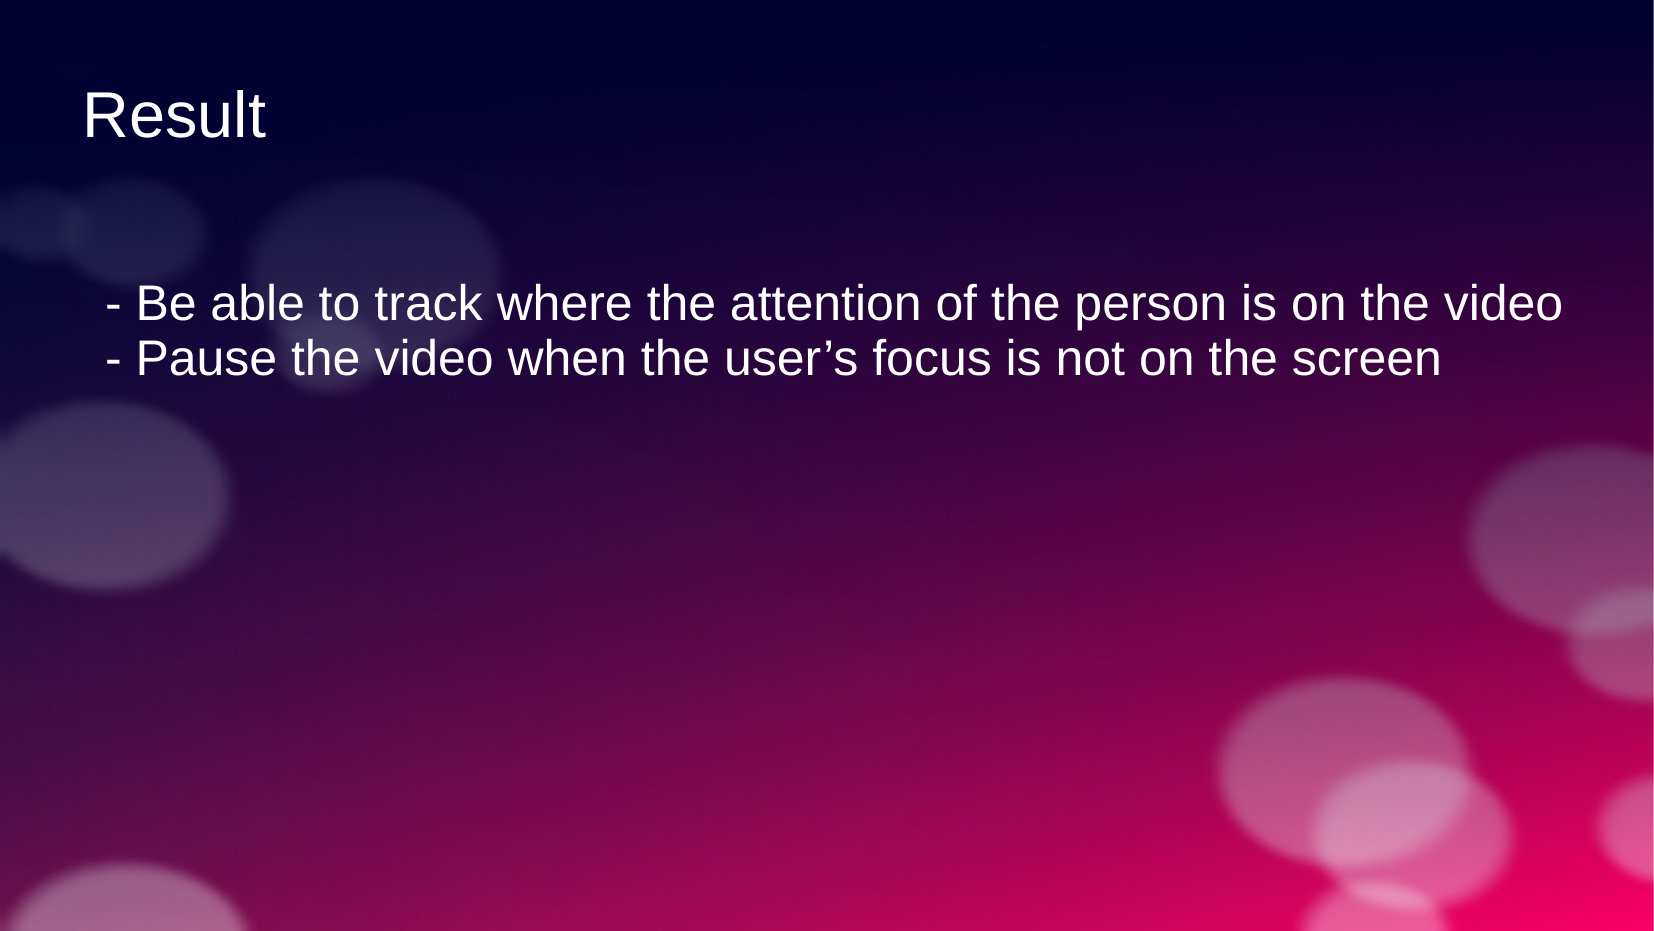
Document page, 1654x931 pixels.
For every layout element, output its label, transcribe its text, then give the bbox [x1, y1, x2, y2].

title Result [82, 37, 1571, 193]
subtitle - Be able to track where the attention of the person is on the video - Pause the video when the user’s focus is not on the screen [105, 274, 1594, 751]
picture [0, 0, 1654, 931]
